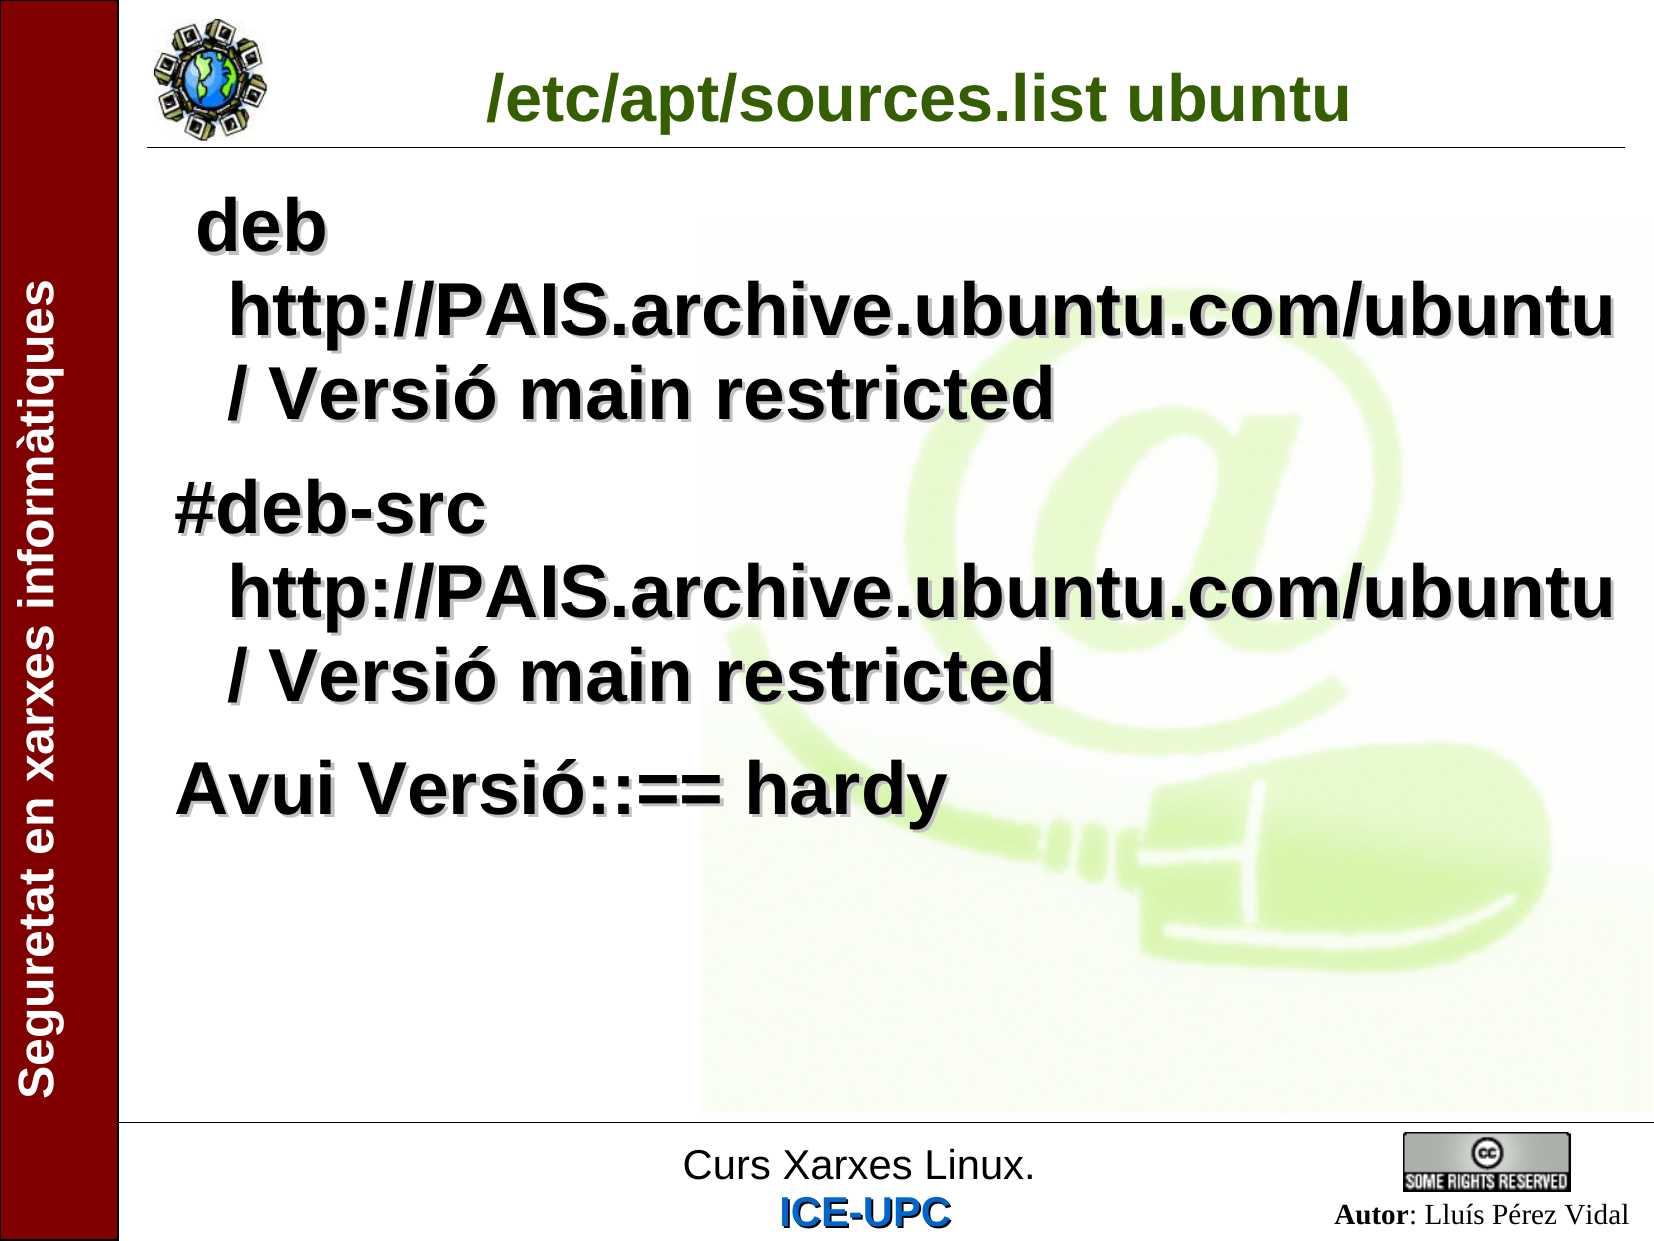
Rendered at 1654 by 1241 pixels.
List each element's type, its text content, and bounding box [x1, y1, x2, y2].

title /etc/apt/sources.list ubuntu [129, 49, 1619, 148]
picture [154, 19, 268, 49]
list deb http://PAIS.archive.ubuntu.com/ubuntu/ Versió main restricted #deb-src http://PAIS.archive.ubuntu.com/ubuntu/ Versió main restricted Avui Versió::== hardy [156, 183, 1631, 1093]
picture [1403, 1132, 1571, 1192]
picture [700, 217, 1654, 1113]
